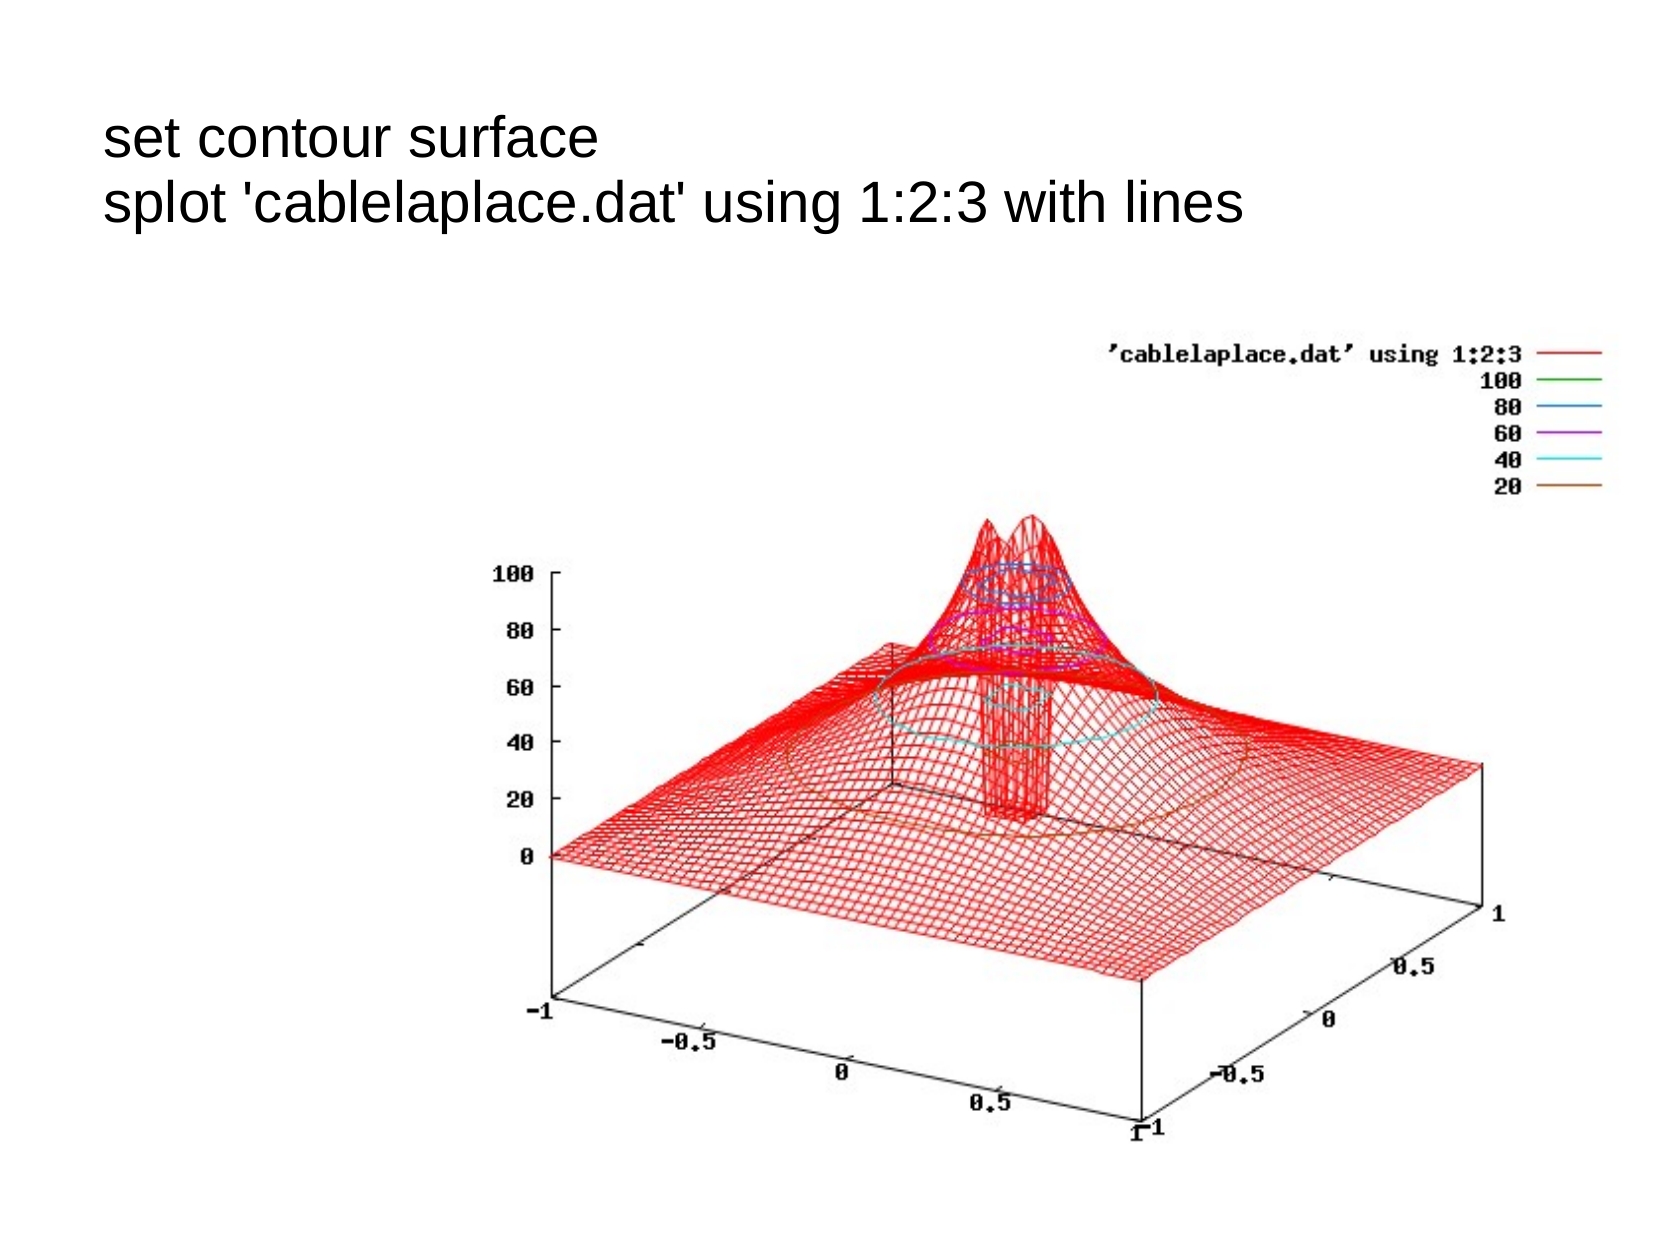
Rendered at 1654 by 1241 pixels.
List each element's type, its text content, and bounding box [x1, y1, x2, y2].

picture [383, 265, 1650, 1241]
text_box set contour surface splot 'cablelaplace.dat' using 1:2:3 with lines [88, 97, 1270, 243]
